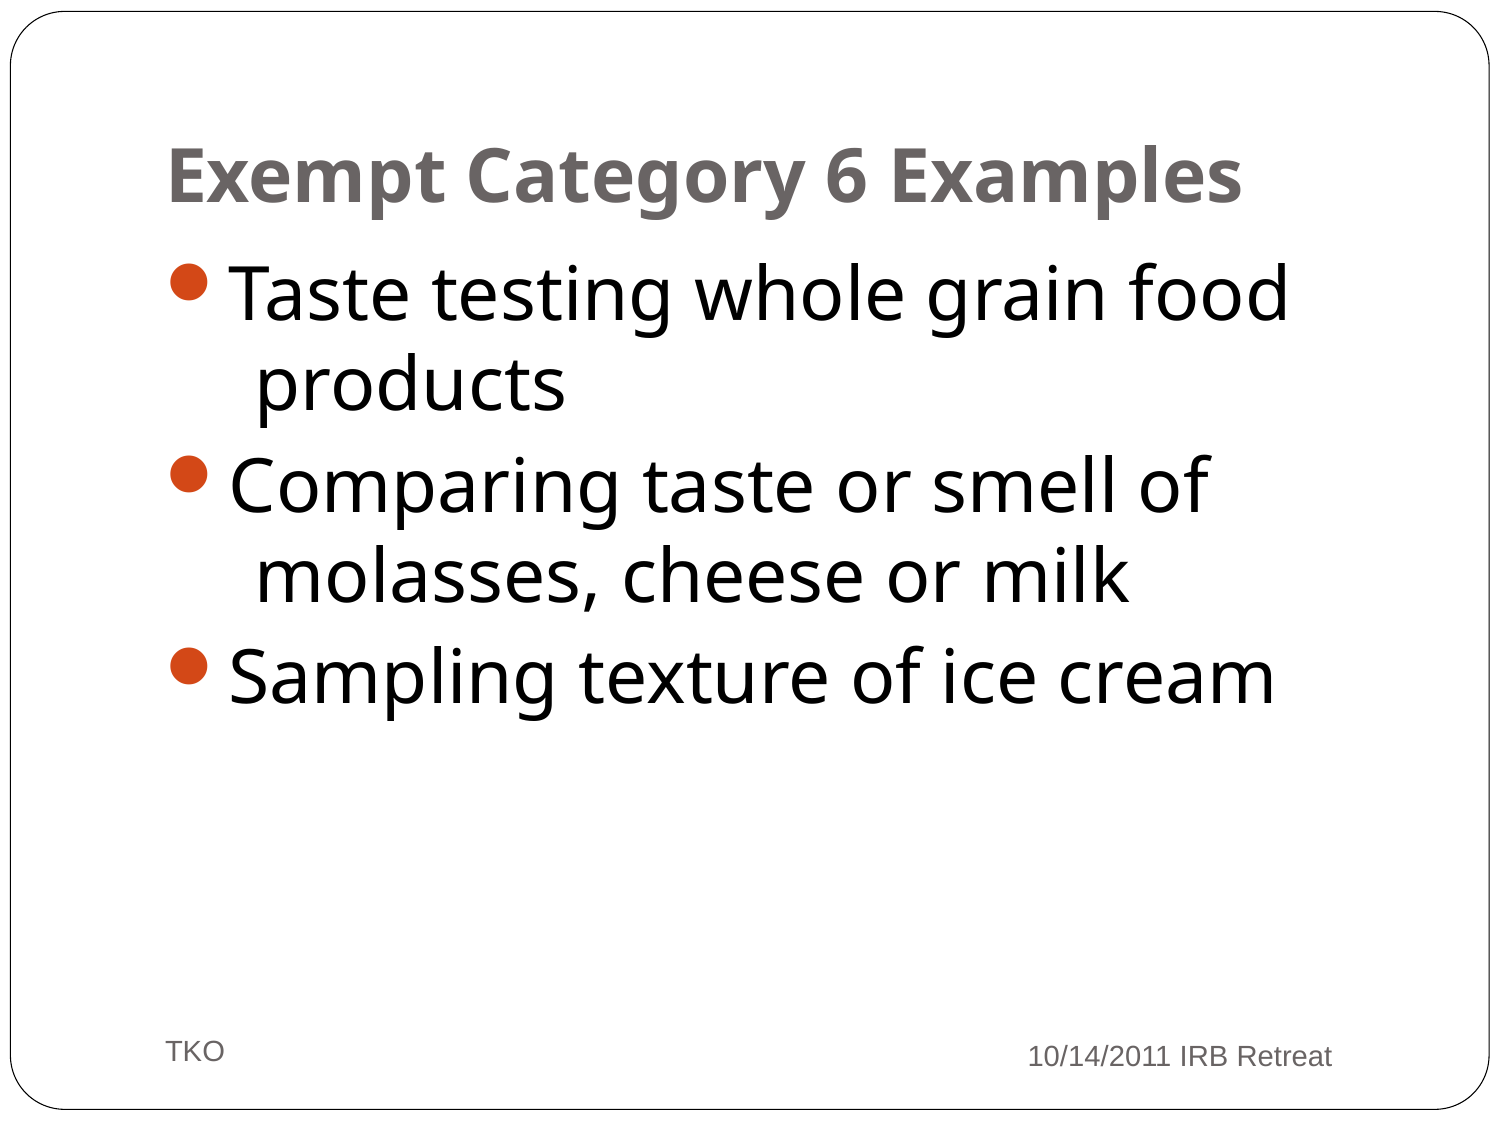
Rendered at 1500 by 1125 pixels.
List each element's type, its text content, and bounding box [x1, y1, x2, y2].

text_box 10/14/2011 IRB Retreat [1012, 1015, 1419, 1094]
list Taste testing whole grain food products Comparing taste or smell of molasses, cheese or milk Sampling texture of ice cream [150, 237, 1426, 988]
title Exempt Category 6 Examples [150, 45, 1426, 233]
text_box TKO [150, 1012, 801, 1088]
